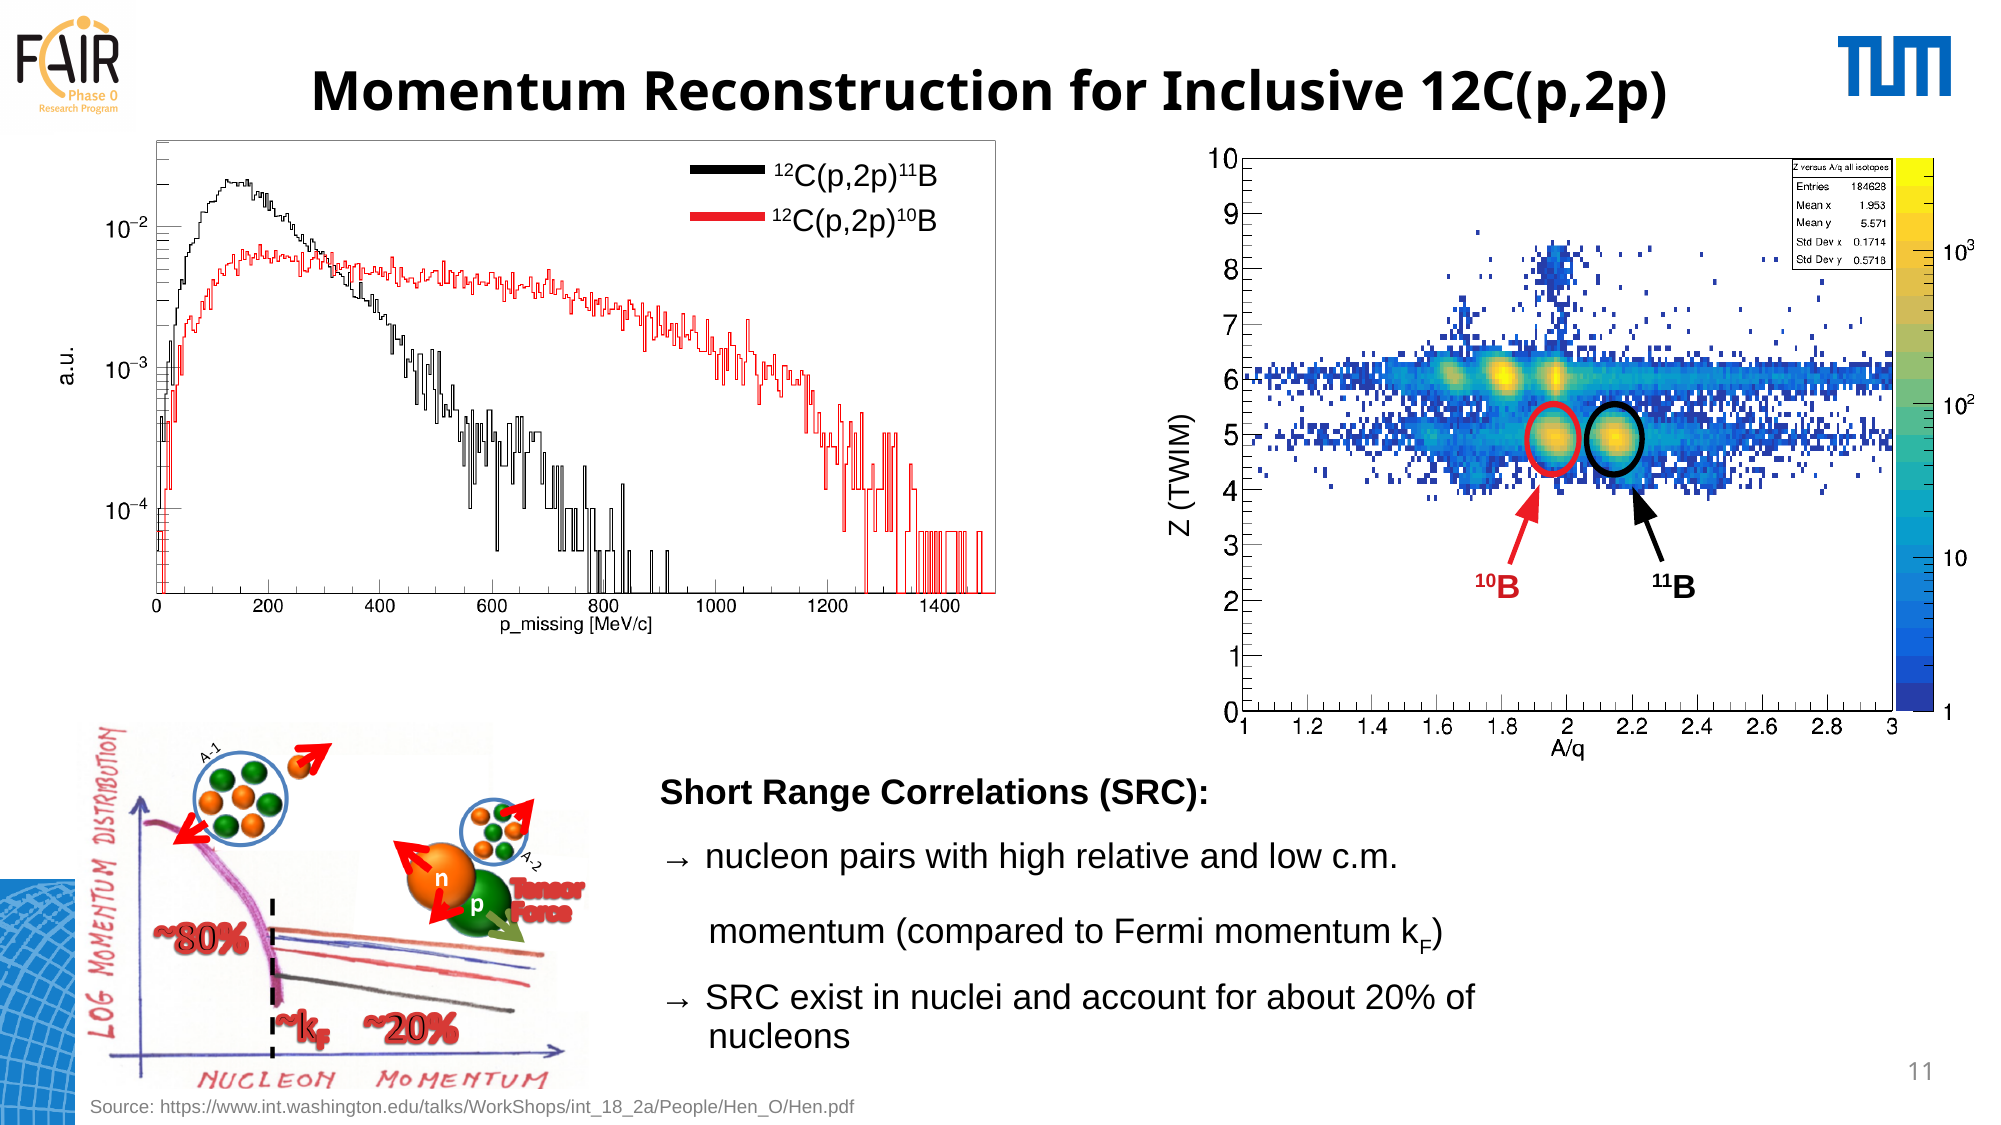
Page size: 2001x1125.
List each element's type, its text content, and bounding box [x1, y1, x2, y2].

text_box [1525, 401, 1581, 477]
text_box 10B [1459, 560, 1546, 616]
text_box 11B [1637, 560, 1723, 616]
picture [0, 0, 1000, 640]
text_box Short Range Correlations (SRC): → nucleon pairs with high relative and low c.m. momentum (compared to Fermi momentum kF) → SRC exist in nuclei and account for about 20% of nucleons [645, 765, 1576, 1096]
text_box Source: https://www.int.washington.edu/talks/WorkShops/int_18_2a/People/Hen_O/Hen.pdf [75, 1089, 871, 1125]
picture [1149, 131, 1975, 764]
text_box Momentum Reconstruction for Inclusive 12C(p,2p) [165, 45, 1816, 196]
text_box 12C(p,2p)10B [757, 195, 970, 253]
text_box <number> [1500, 1042, 1951, 1103]
picture [1838, 36, 1951, 96]
text_box Z (TWIM) [1155, 326, 1203, 552]
text_box [1584, 401, 1644, 477]
picture [0, 720, 601, 1125]
text_box 12C(p,2p)11B [759, 150, 985, 208]
